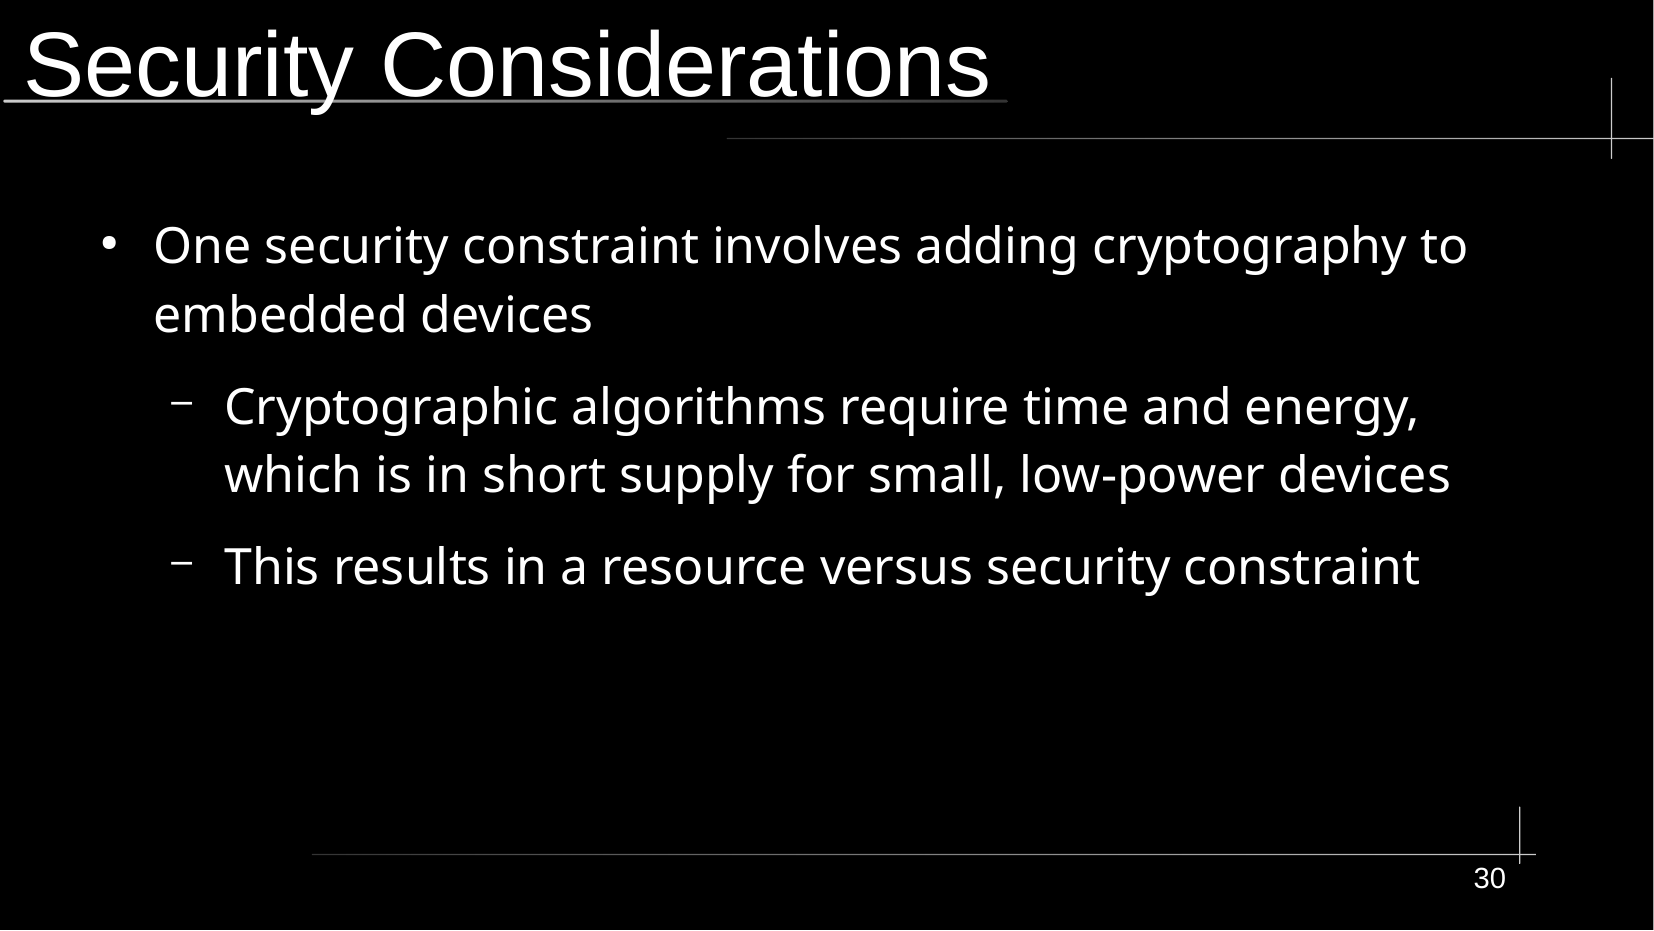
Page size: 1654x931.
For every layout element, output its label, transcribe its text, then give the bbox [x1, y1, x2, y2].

list One security constraint involves adding cryptography to embedded devices Cryptographic algorithms require time and energy, which is in short supply for small, low-power devices This results in a resource versus security constraint [82, 210, 1571, 750]
title Security Considerations [23, 11, 1589, 119]
